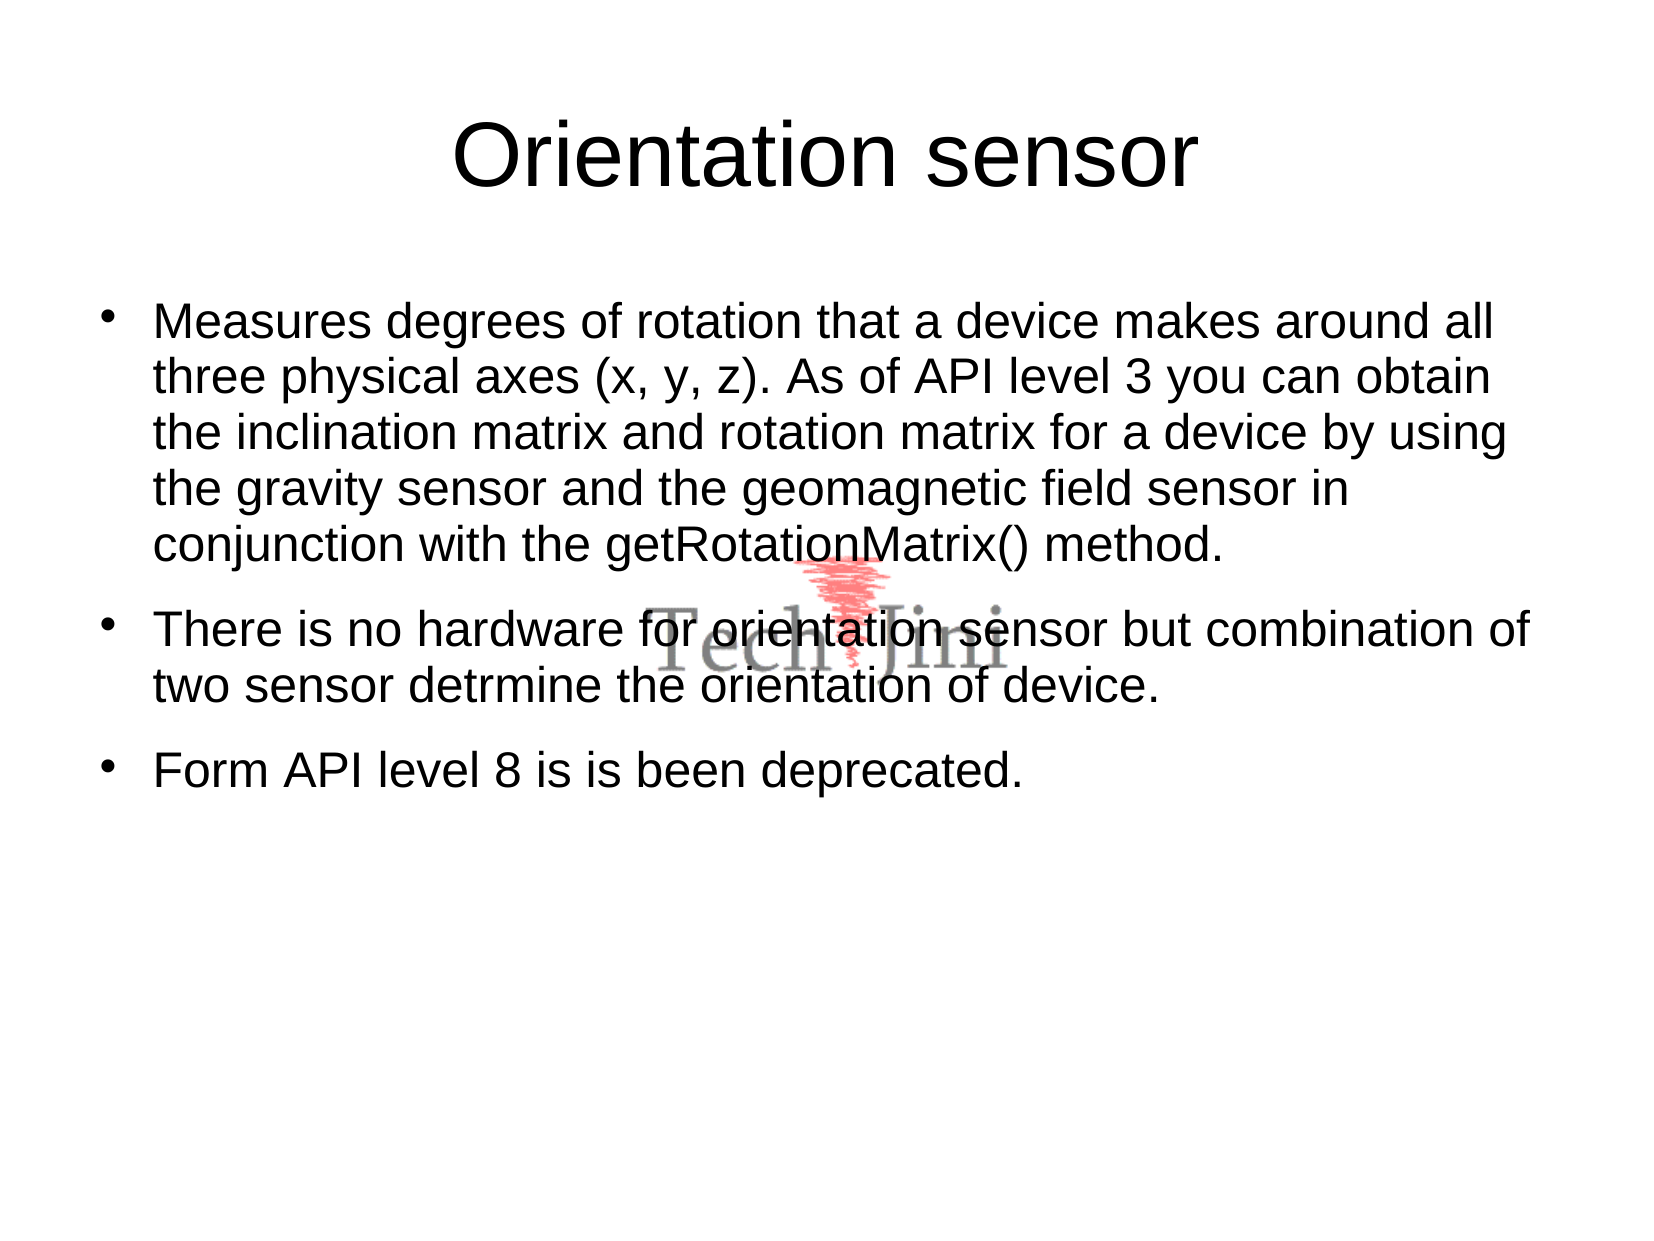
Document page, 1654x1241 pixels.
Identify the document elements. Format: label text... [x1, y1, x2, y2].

list Measures degrees of rotation that a device makes around all three physical axes (x, y, z). As of API level 3 you can obtain the inclination matrix and rotation matrix for a device by using the gravity sensor and the geomagnetic field sensor in conjunction with the getRotationMatrix() method. There is no hardware for orientation sensor but combination of two sensor detrmine the orientation of device. Form API level 8 is is been deprecated. [82, 290, 1538, 1010]
title Orientation sensor [82, 49, 1571, 257]
